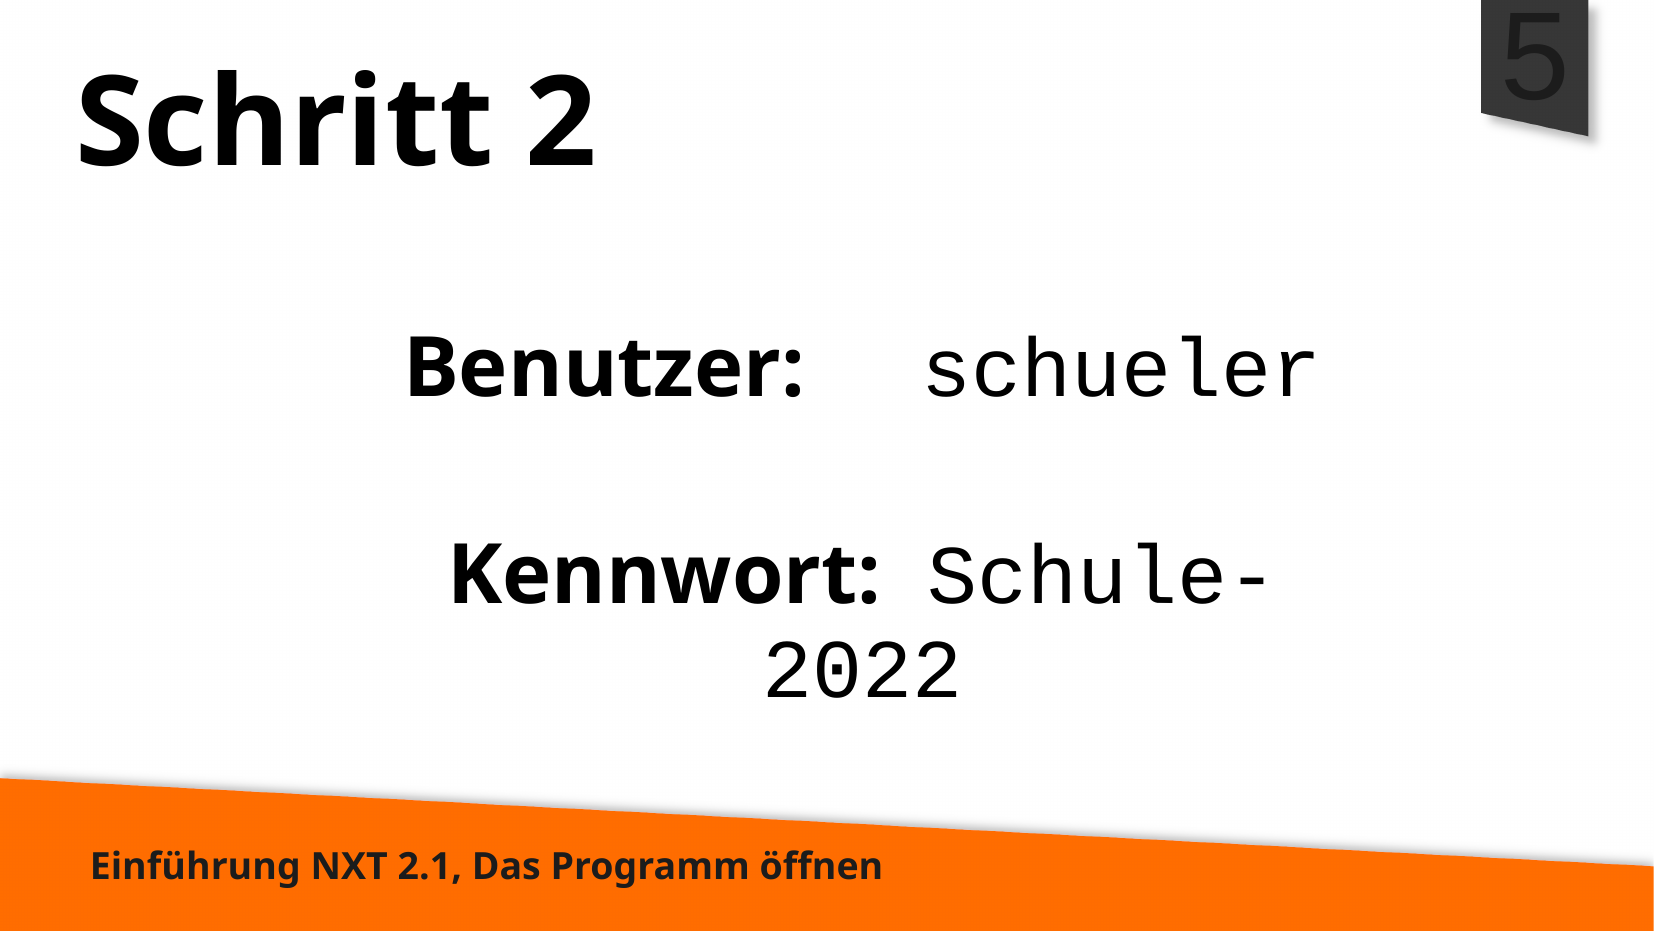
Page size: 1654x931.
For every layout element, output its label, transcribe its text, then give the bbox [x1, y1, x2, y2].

text_box Benutzer: schueler Kennwort: Schule-2022 [337, 300, 1388, 721]
title Schritt 2 [75, 37, 1564, 197]
text_box Einführung NXT 2.1, Das Programm öffnen [75, 832, 1201, 901]
picture [0, 0, 1654, 931]
text_box 5 [1462, 0, 1609, 134]
